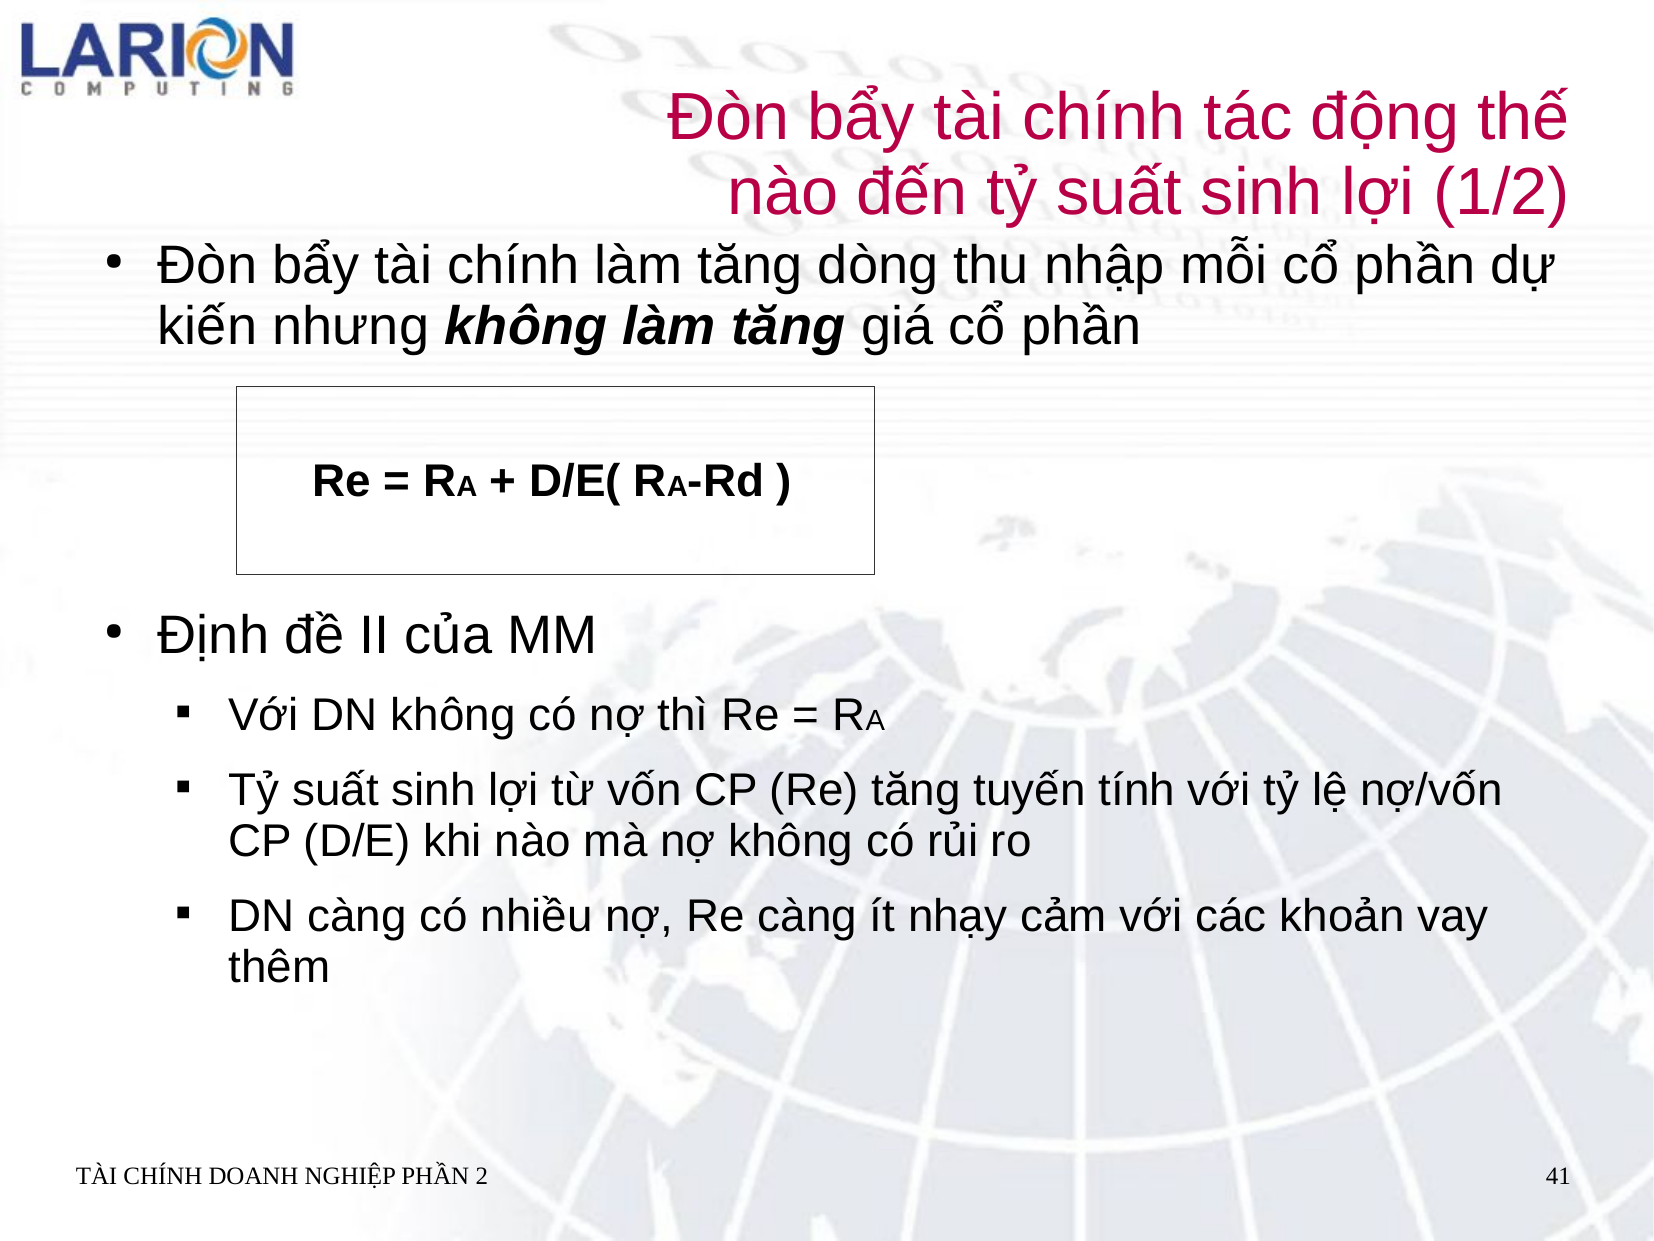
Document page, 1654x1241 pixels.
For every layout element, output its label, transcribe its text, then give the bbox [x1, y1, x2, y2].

picture [0, 0, 1654, 1241]
title Đòn bẩy tài chính tác động thế nào đến tỷ suất sinh lợi (1/2) [300, 79, 1571, 229]
list Đòn bẩy tài chính làm tăng dòng thu nhập mỗi cổ phần dự kiến nhưng không làm tăng giá cổ phần Re = RA + D/E( RA-Rd ) Định đề II của MM Với DN không có nợ thì Re = RA Tỷ suất sinh lợi từ vốn CP (Re) tăng tuyến tính với tỷ lệ nợ/vốn CP (D/E) khi nào mà nợ không có rủi ro DN càng có nhiều nợ, Re càng ít nhạy cảm với các khoản vay thêm [86, 234, 1576, 1068]
